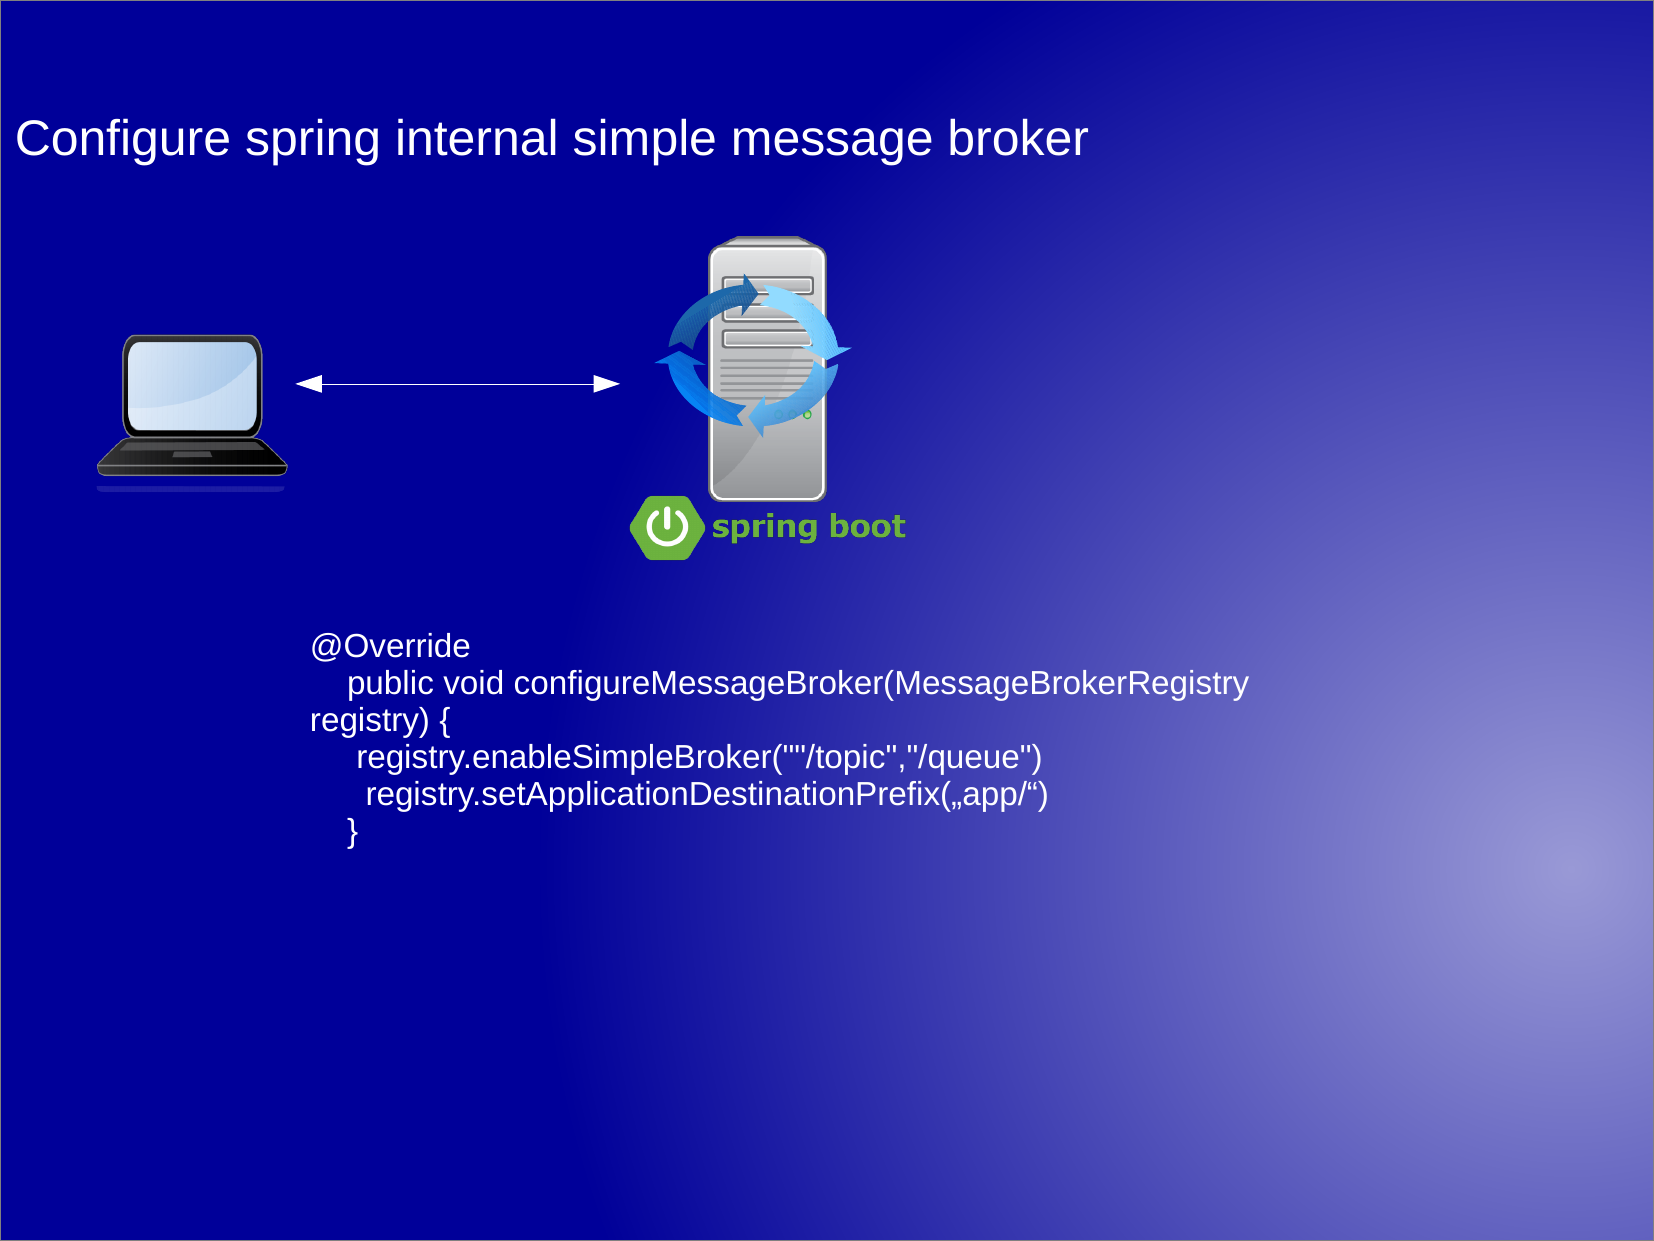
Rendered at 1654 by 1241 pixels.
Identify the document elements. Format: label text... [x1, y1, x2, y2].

text_box @Override public void configureMessageBroker(MessageBrokerRegistry registry) { registry.enableSimpleBroker(""/topic","/queue") registry.setApplicationDestinationPrefix(„app/“) } [295, 620, 1300, 887]
text_box Configure spring internal simple message broker [0, 102, 1654, 266]
picture [88, 324, 296, 502]
picture [620, 236, 916, 591]
